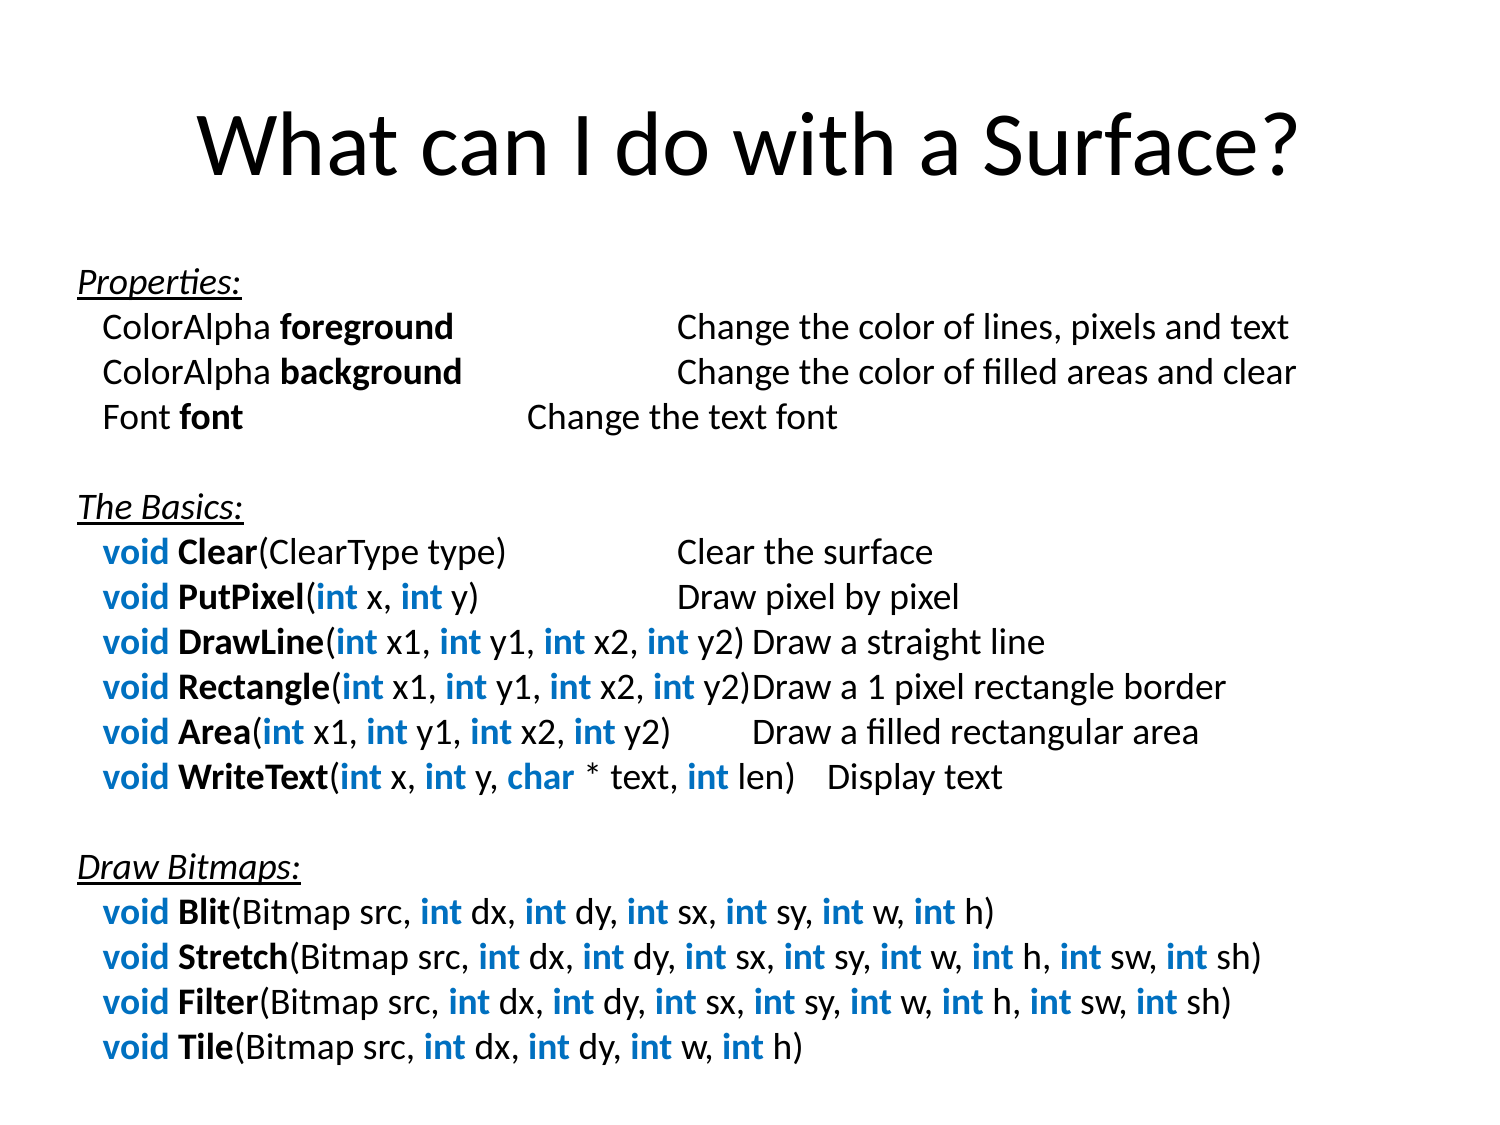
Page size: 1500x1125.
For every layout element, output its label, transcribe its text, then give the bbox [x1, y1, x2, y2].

title What can I do with a Surface? [75, 45, 1425, 233]
text_box Properties: ColorAlpha foreground Change the color of lines, pixels and text ColorAlpha background Change the color of filled areas and clear Font font Change the text font The Basics: void Clear(ClearType type) Clear the surface void PutPixel(int x, int y) Draw pixel by pixel void DrawLine(int x1, int y1, int x2, int y2) Draw a straight line void Rectangle(int x1, int y1, int x2, int y2) Draw a 1 pixel rectangle border void Area(int x1, int y1, int x2, int y2) Draw a filled rectangular area void WriteText(int x, int y, char * text, int len) Display text Draw Bitmaps: void Blit(Bitmap src, int dx, int dy, int sx, int sy, int w, int h) void Stretch(Bitmap src, int dx, int dy, int sx, int sy, int w, int h, int sw, int sh) void Filter(Bitmap src, int dx, int dy, int sx, int sy, int w, int h, int sw, int sh) void Tile(Bitmap src, int dx, int dy, int w, int h) [62, 249, 1500, 1075]
